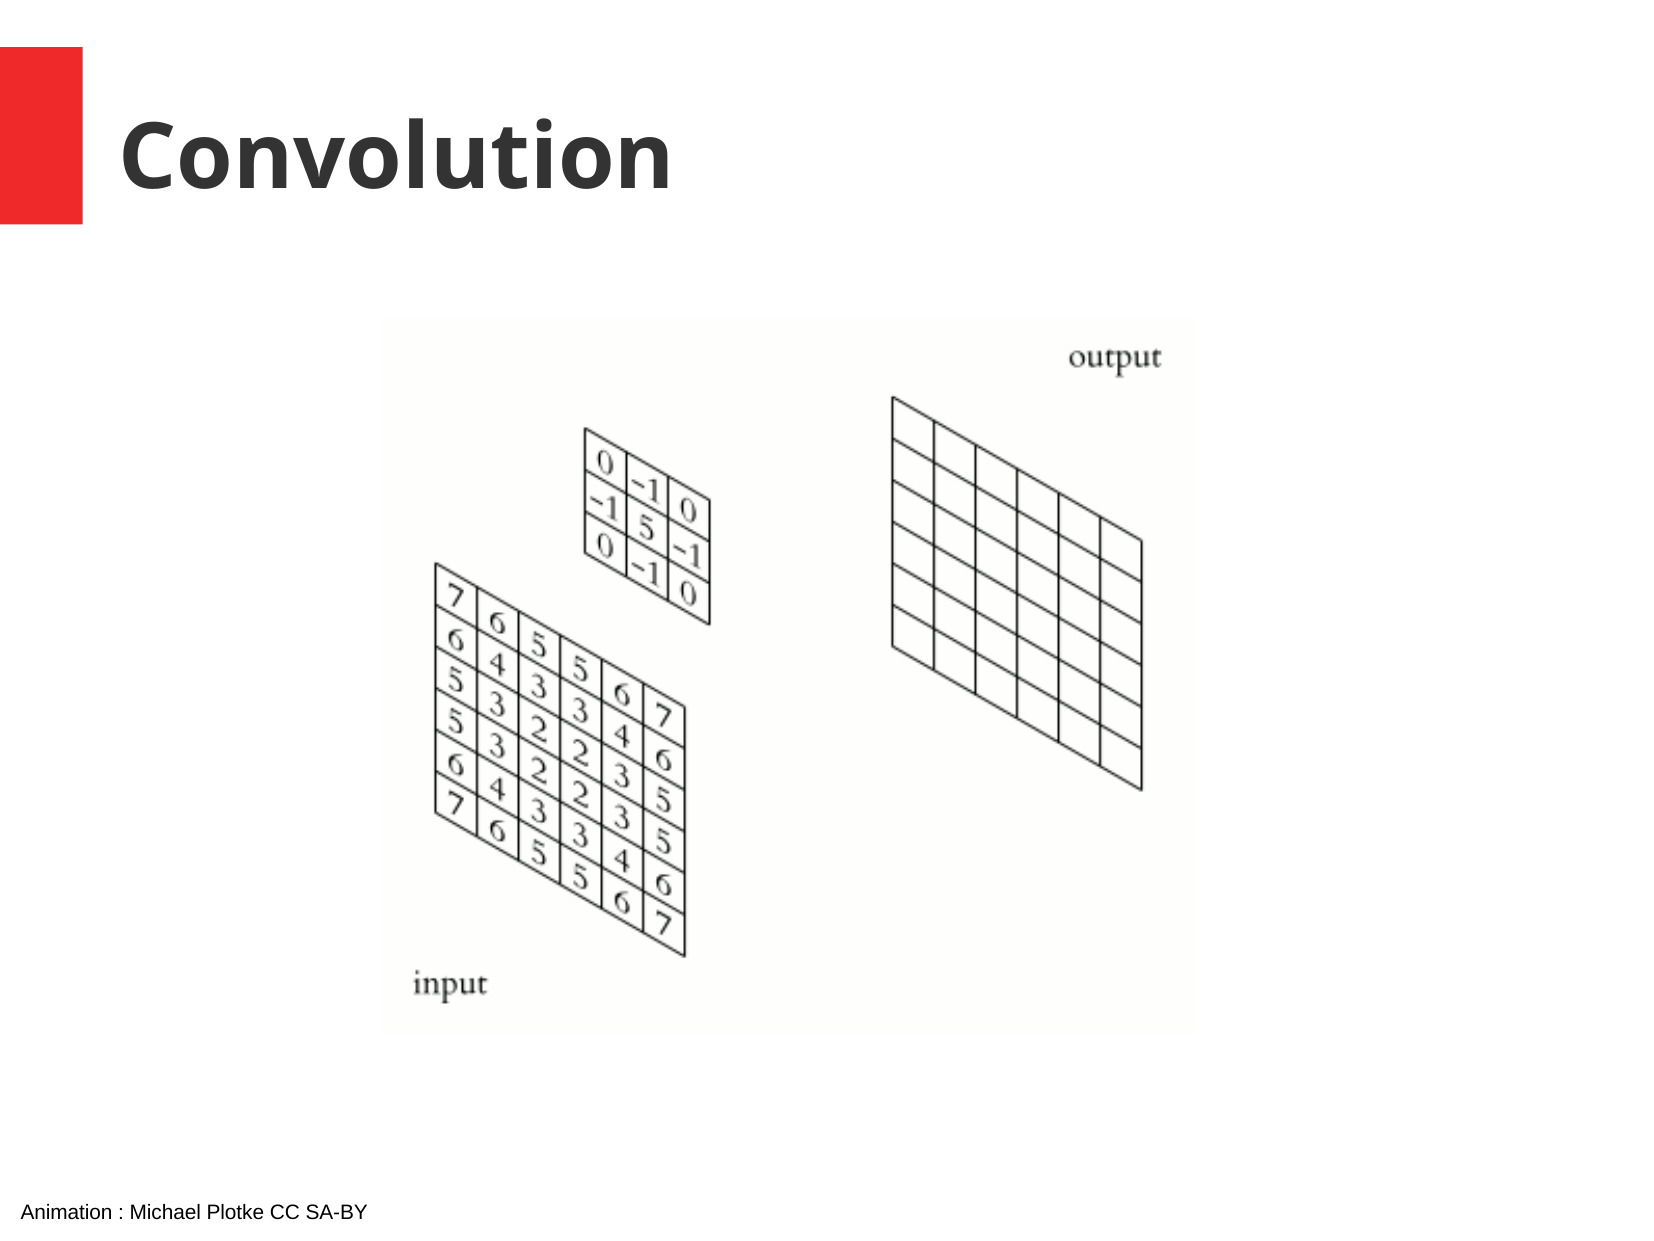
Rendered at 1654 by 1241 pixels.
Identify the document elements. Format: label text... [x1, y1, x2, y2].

picture [383, 318, 1193, 1035]
title Convolution [118, 49, 1571, 257]
text_box Animation : Michael Plotke CC SA-BY [5, 1192, 383, 1232]
